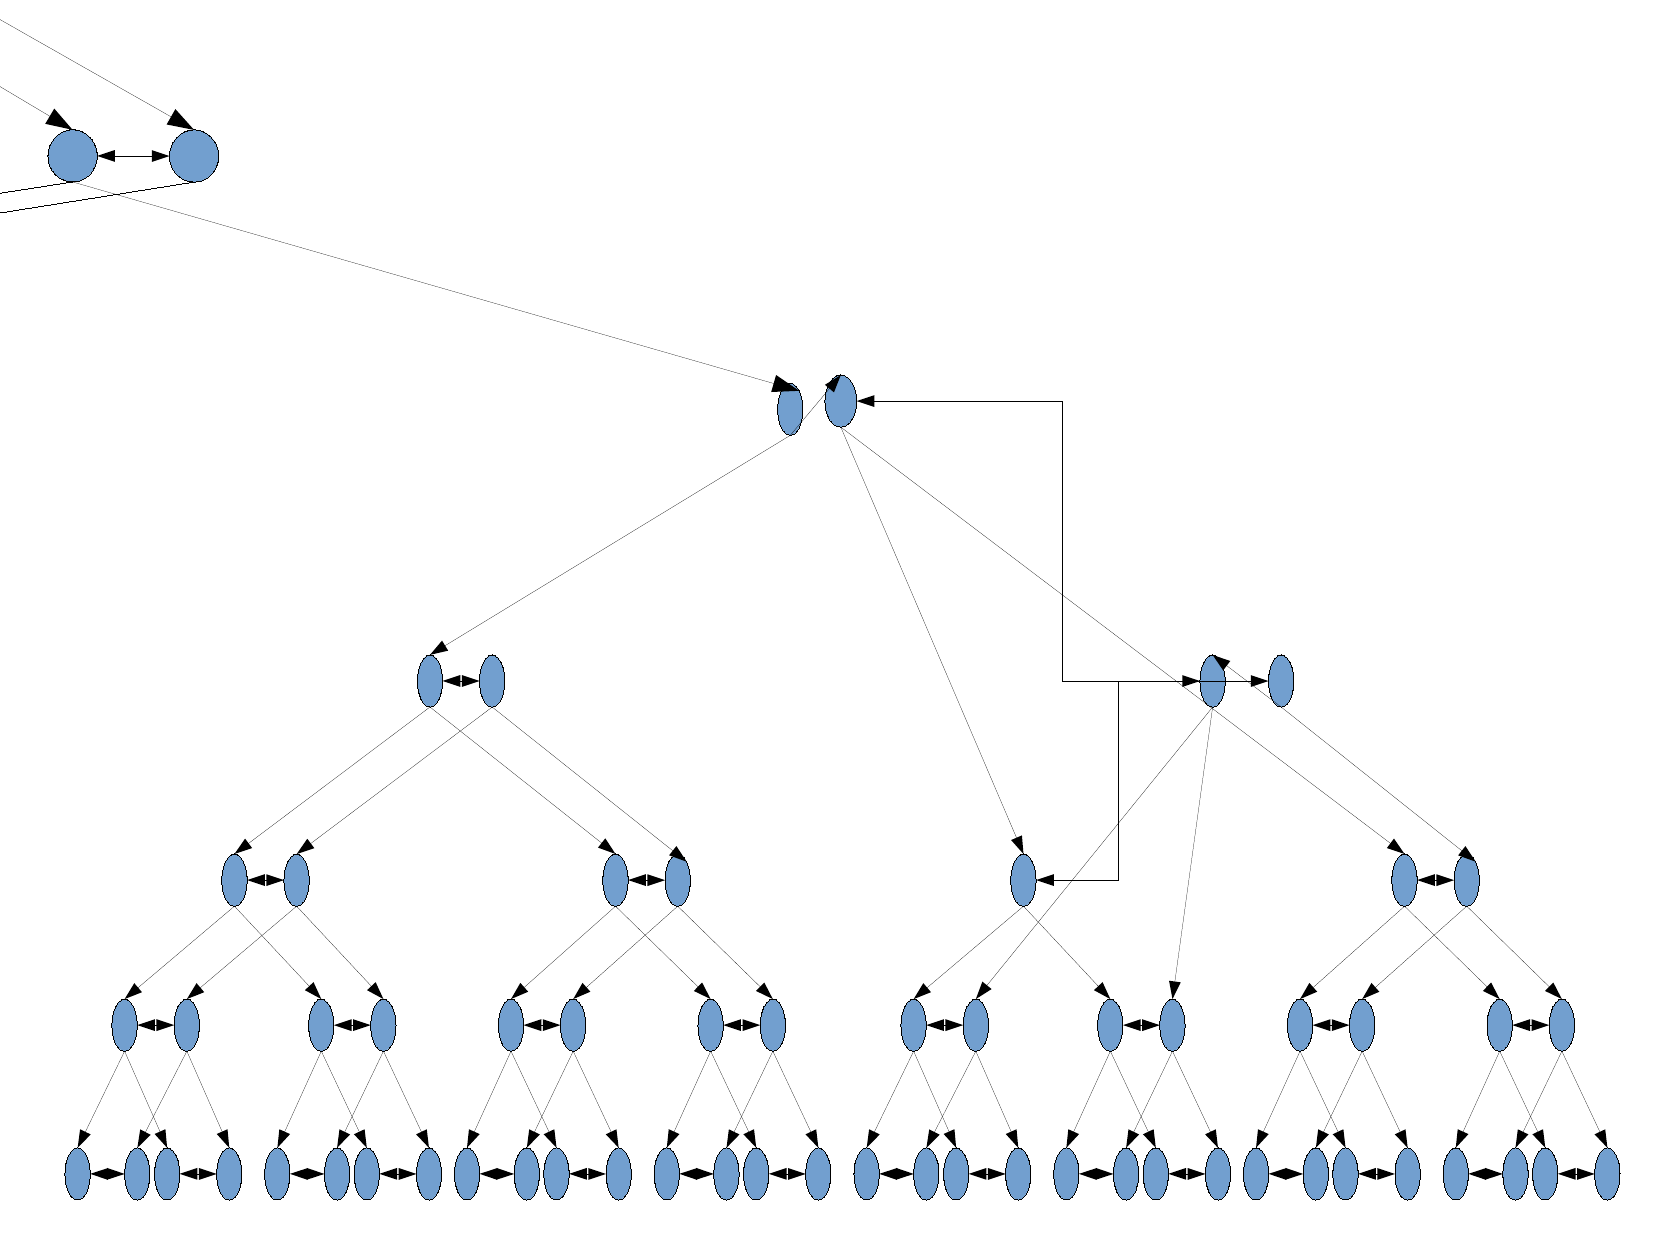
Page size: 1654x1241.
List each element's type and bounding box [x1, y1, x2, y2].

text_box [697, 999, 724, 1052]
text_box [1143, 1147, 1169, 1200]
text_box [1391, 854, 1418, 906]
text_box [913, 1147, 939, 1201]
text_box [1303, 1148, 1329, 1201]
text_box [370, 999, 397, 1052]
text_box [943, 1148, 969, 1200]
text_box [111, 999, 138, 1052]
text_box [1053, 1147, 1079, 1200]
text_box [221, 854, 248, 906]
text_box [900, 999, 927, 1052]
text_box [1594, 1147, 1621, 1201]
text_box [1349, 999, 1375, 1052]
text_box [560, 999, 586, 1052]
text_box [1097, 999, 1123, 1052]
text_box [1549, 999, 1575, 1051]
text_box [1010, 854, 1037, 906]
text_box [169, 129, 219, 183]
text_box [1205, 1148, 1231, 1201]
text_box [124, 1147, 150, 1201]
text_box [417, 655, 443, 707]
text_box [1487, 999, 1513, 1052]
text_box [602, 854, 629, 906]
text_box [174, 999, 200, 1052]
text_box [498, 999, 524, 1051]
text_box [665, 857, 691, 906]
text_box [543, 1147, 570, 1200]
text_box [354, 1147, 380, 1200]
text_box [1199, 682, 1226, 708]
text_box [1332, 1147, 1359, 1200]
text_box [1443, 1148, 1469, 1200]
text_box [47, 129, 98, 182]
text_box [1395, 1147, 1421, 1201]
text_box [308, 999, 334, 1052]
text_box [1454, 857, 1480, 906]
text_box [853, 1147, 880, 1200]
text_box [1532, 1148, 1558, 1200]
text_box [743, 1148, 769, 1200]
text_box [760, 999, 786, 1051]
text_box [1199, 655, 1226, 681]
text_box [654, 1147, 680, 1200]
text_box [64, 1147, 91, 1200]
text_box [830, 375, 839, 381]
text_box [824, 374, 857, 427]
text_box [790, 383, 799, 390]
text_box [1113, 1147, 1139, 1201]
text_box [416, 1147, 442, 1201]
text_box [1268, 654, 1294, 707]
text_box [1287, 999, 1313, 1051]
text_box [791, 424, 801, 436]
text_box [264, 1147, 290, 1200]
text_box [479, 654, 505, 707]
text_box [454, 1147, 480, 1200]
text_box [154, 1148, 180, 1200]
text_box [963, 999, 989, 1052]
text_box [283, 854, 310, 906]
text_box [713, 1147, 740, 1201]
text_box [1159, 999, 1186, 1052]
text_box [606, 1147, 632, 1201]
text_box [805, 1147, 831, 1201]
text_box [1005, 1148, 1031, 1201]
text_box [1243, 1147, 1269, 1200]
text_box [514, 1148, 540, 1201]
text_box [1502, 1147, 1529, 1201]
text_box [216, 1147, 242, 1201]
text_box [324, 1147, 350, 1201]
text_box [777, 391, 803, 435]
